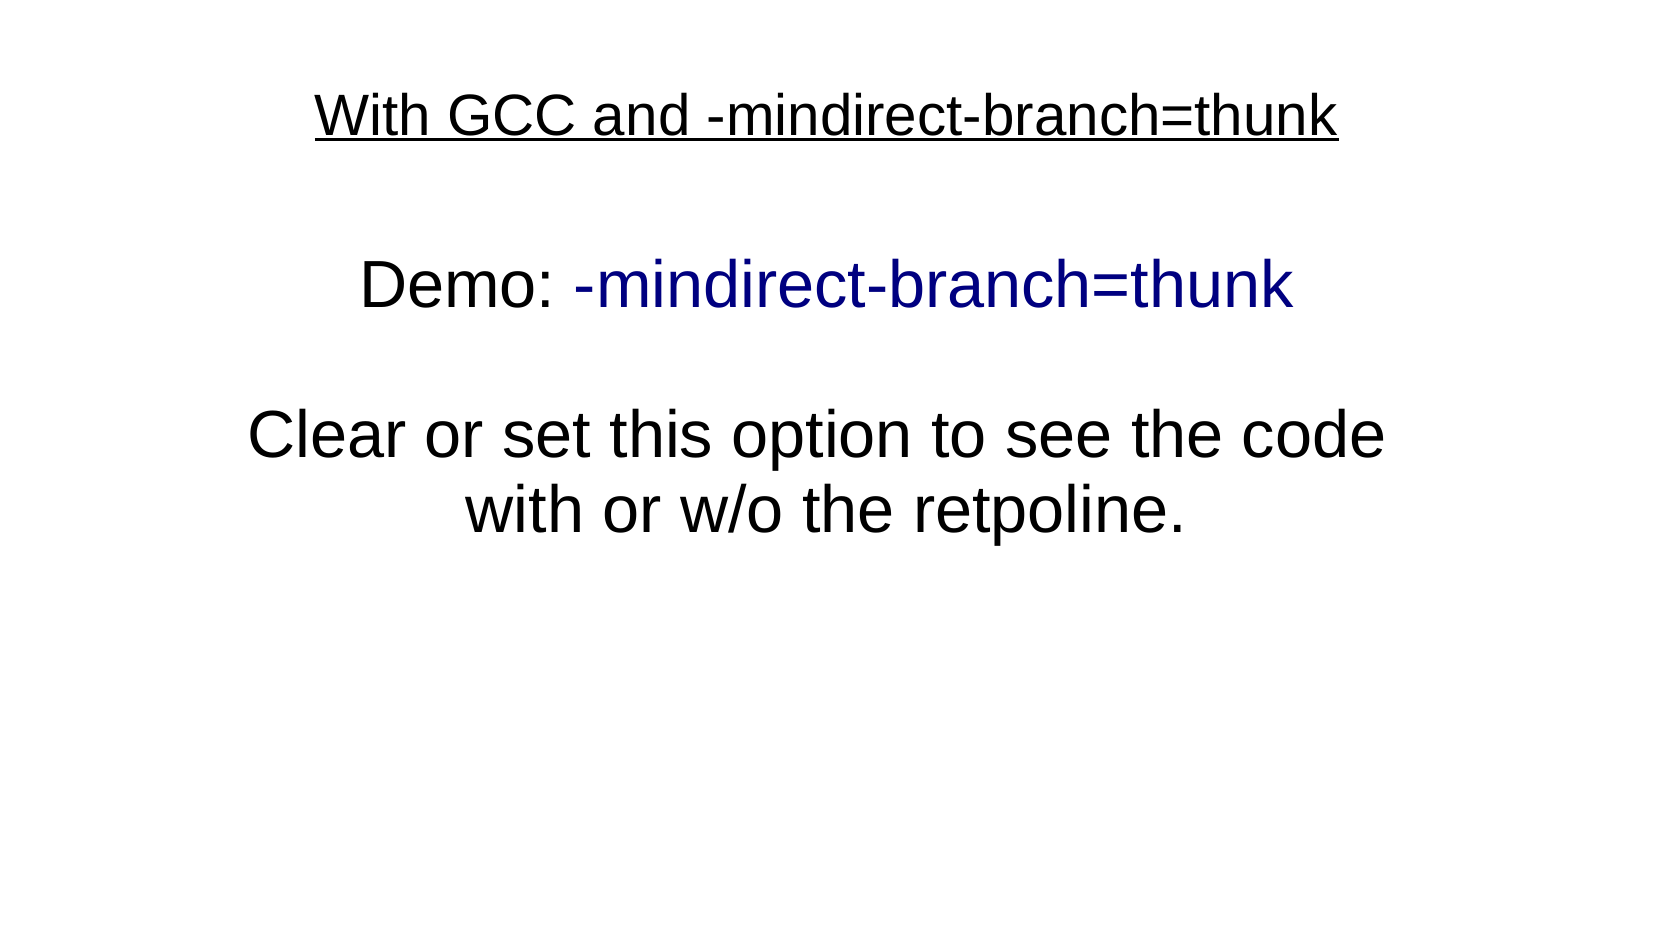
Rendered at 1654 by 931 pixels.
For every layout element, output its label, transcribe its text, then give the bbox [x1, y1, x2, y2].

subtitle Demo: -mindirect-branch=thunk Clear or set this option to see the code with or w/o the retpoline. [82, 37, 1571, 757]
